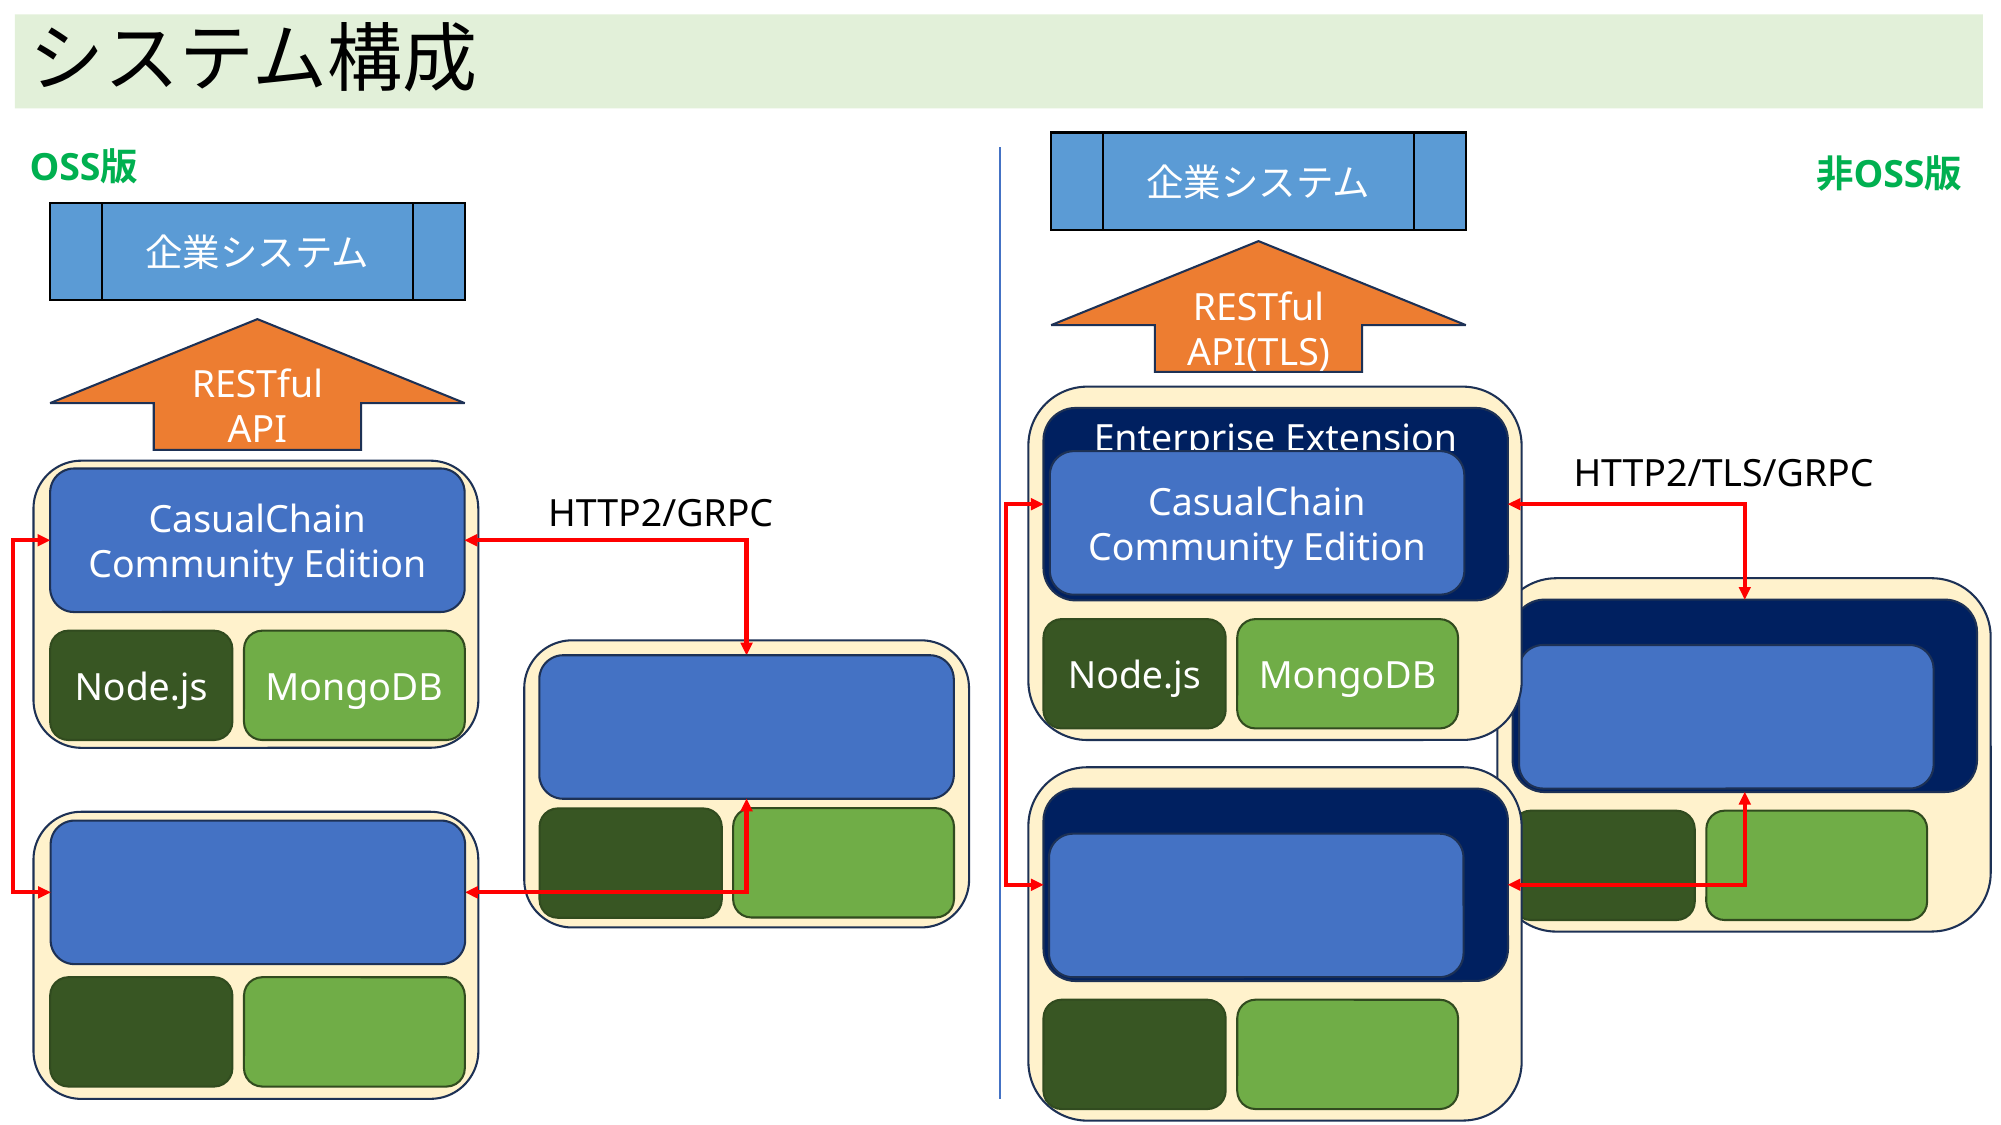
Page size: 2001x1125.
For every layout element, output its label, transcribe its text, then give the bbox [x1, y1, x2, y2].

text_box [1028, 505, 1991, 1121]
text_box CasualChain Community Edition [50, 468, 465, 613]
text_box 企業システム [1051, 133, 1466, 230]
text_box Node.js [50, 630, 233, 741]
text_box [524, 640, 970, 928]
text_box [33, 460, 479, 539]
text_box HTTP2/GRPC [533, 481, 815, 542]
text_box HTTP2/TLS/GRPC [1558, 441, 1928, 502]
text_box OSS版 [14, 135, 403, 196]
text_box [33, 541, 479, 748]
text_box MongoDB [1237, 619, 1459, 729]
text_box Node.js [1043, 619, 1226, 729]
text_box システム構成 [14, 14, 1983, 109]
text_box [33, 811, 479, 1099]
text_box [1028, 386, 1522, 503]
text_box CasualChain Community Edition [1049, 451, 1465, 595]
text_box 企業システム [50, 203, 465, 300]
text_box 非OSS版 [1589, 142, 1977, 203]
text_box RESTful API [50, 319, 465, 450]
text_box Enterprise Extension [1043, 407, 1508, 601]
text_box MongoDB [243, 630, 465, 741]
text_box RESTful API(TLS) [1051, 241, 1466, 372]
